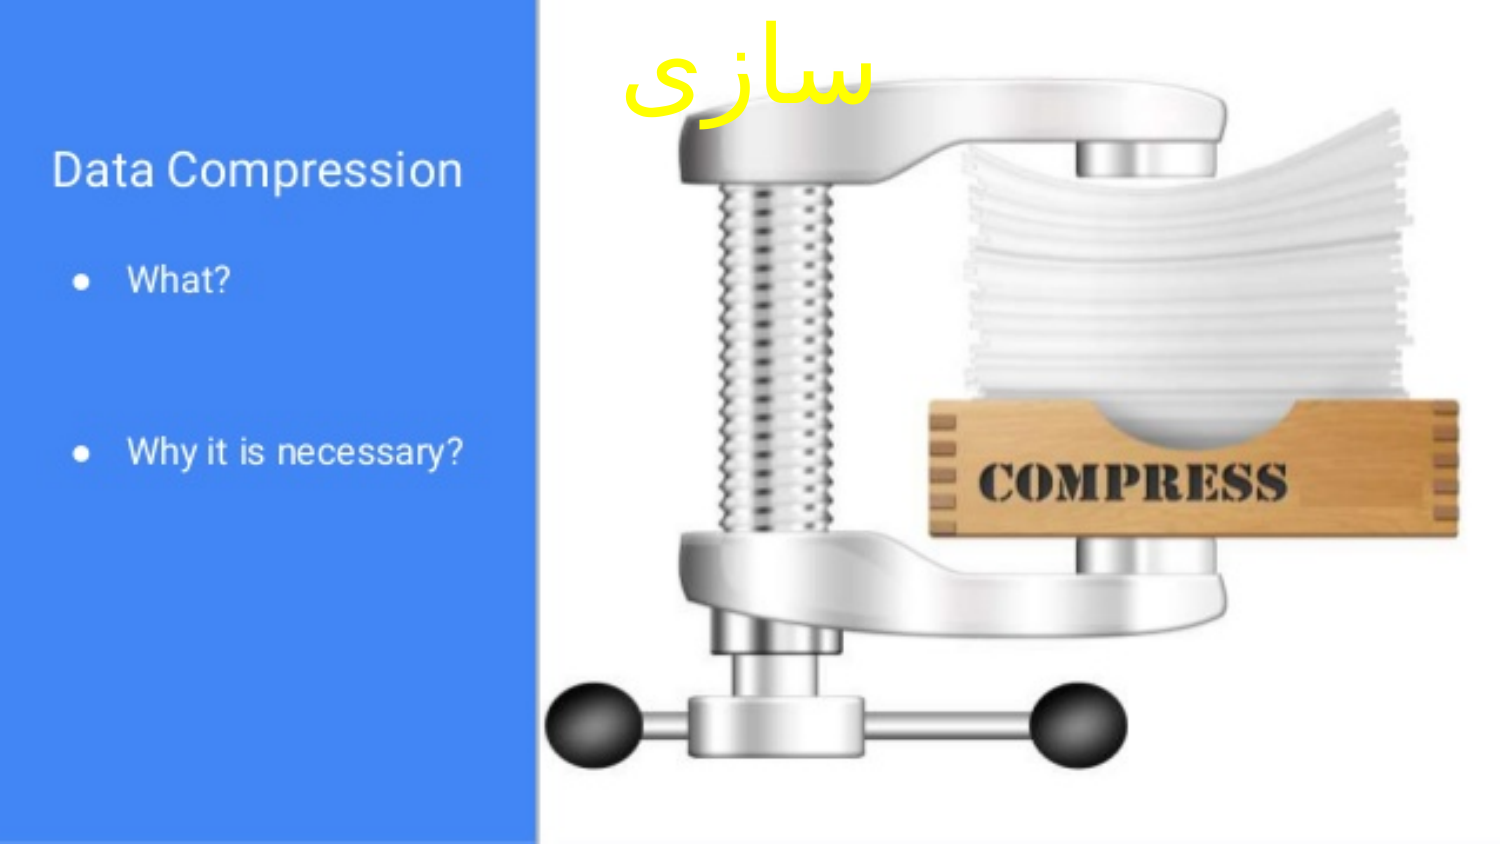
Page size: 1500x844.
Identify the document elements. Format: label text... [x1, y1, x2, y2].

title دلایل اهمیت فشرده سازی [254, 0, 1246, 141]
picture [0, 0, 1500, 844]
